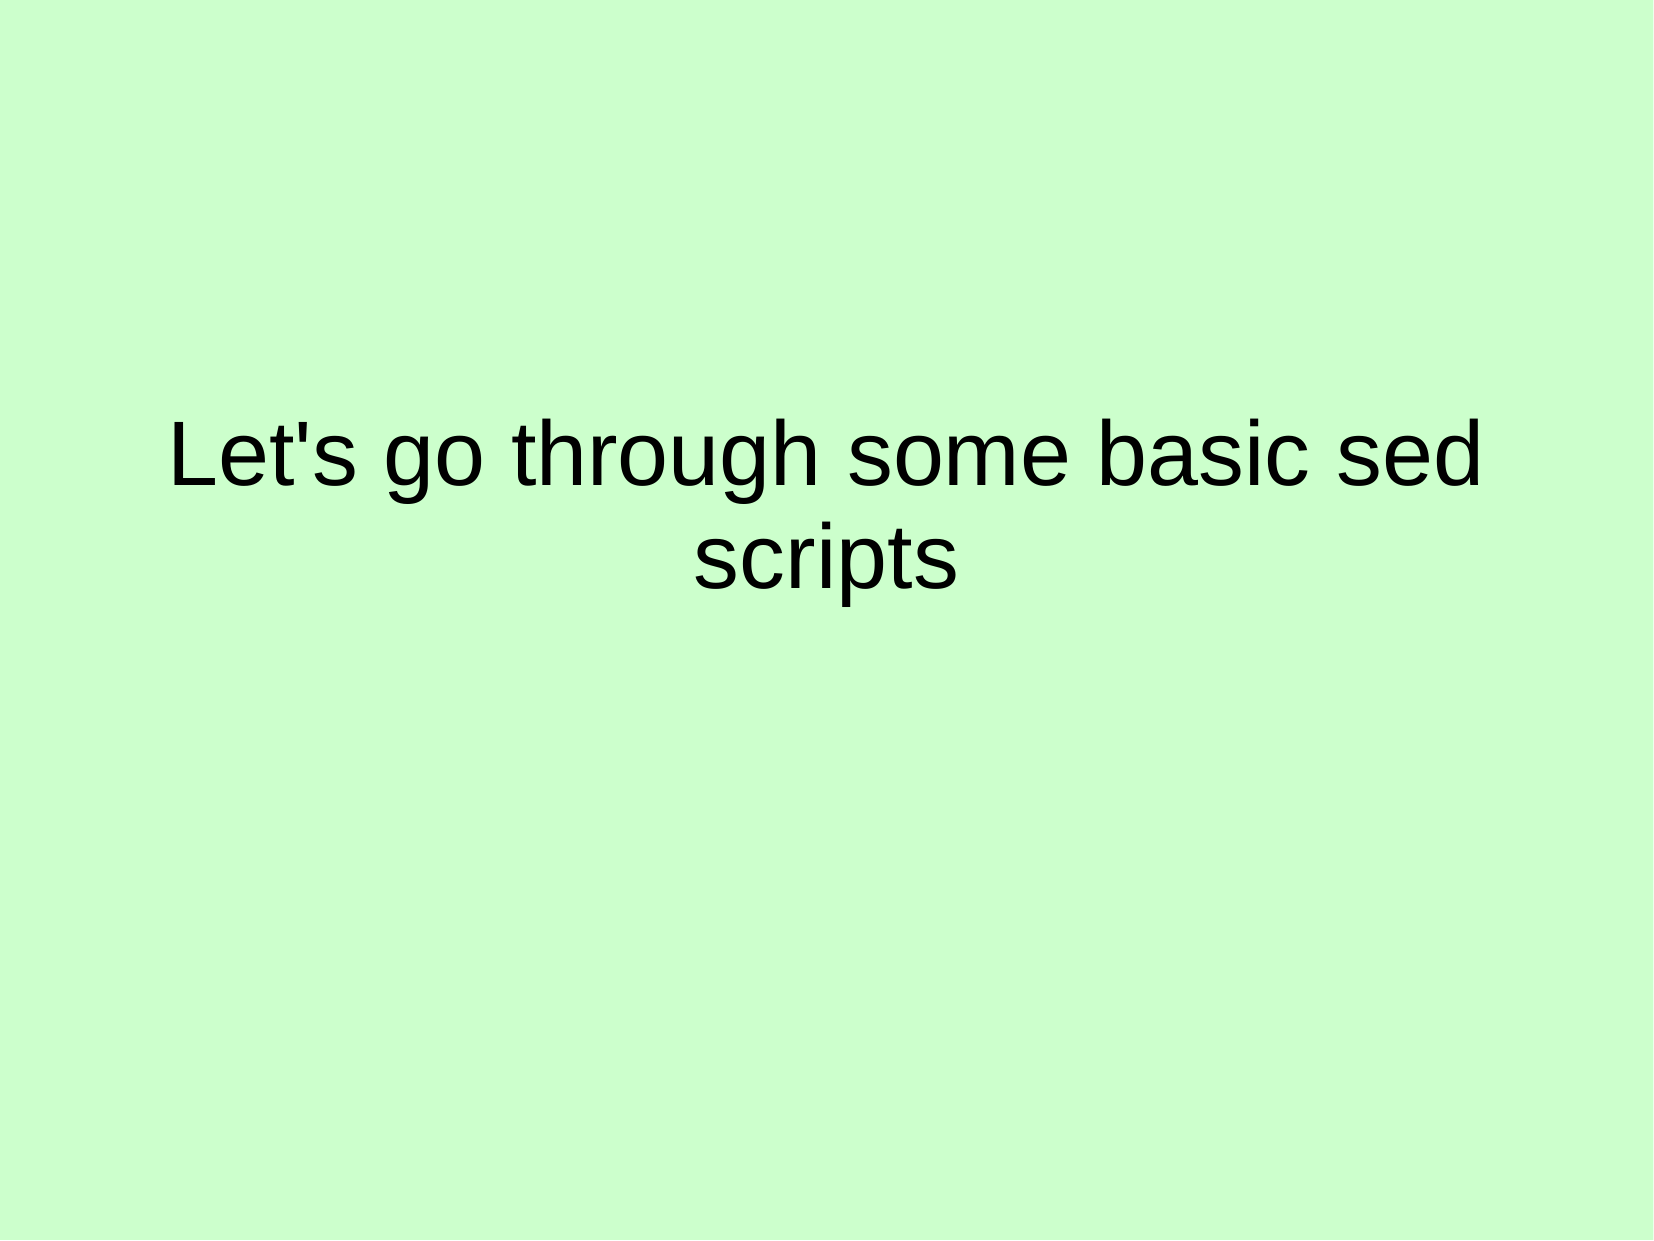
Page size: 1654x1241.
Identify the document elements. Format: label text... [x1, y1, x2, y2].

title Let's go through some basic sed scripts [82, 401, 1571, 609]
